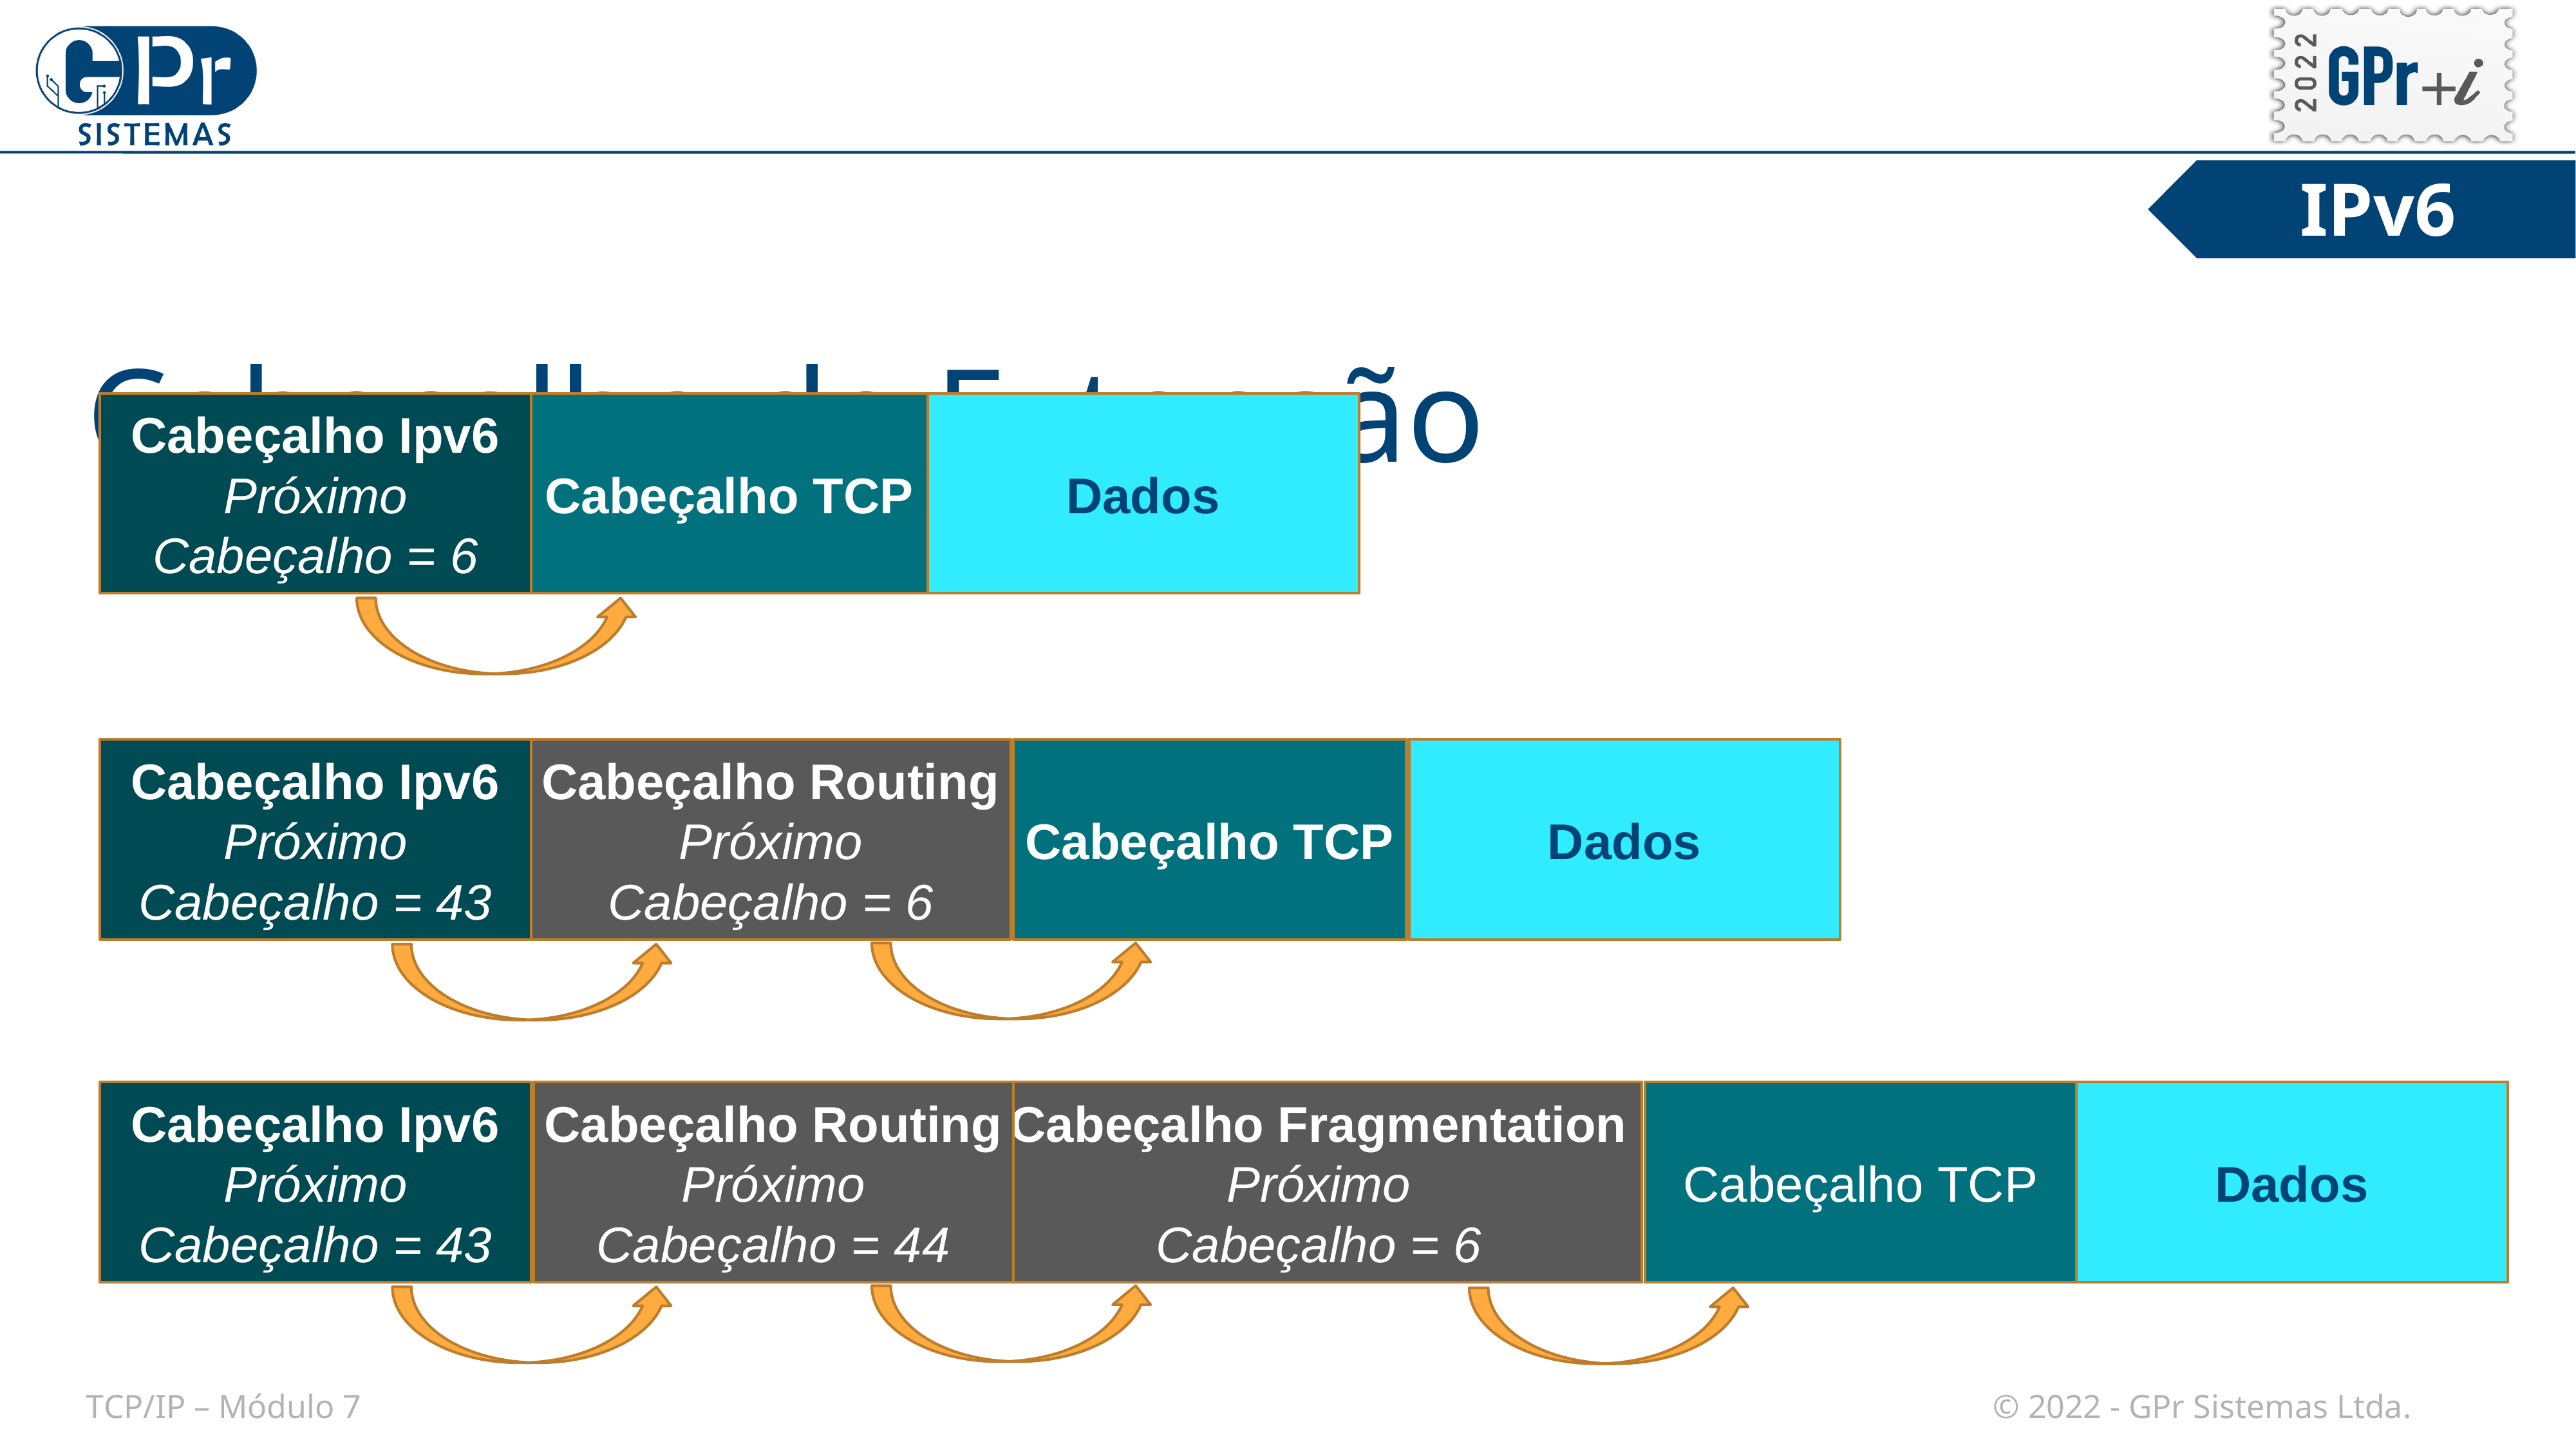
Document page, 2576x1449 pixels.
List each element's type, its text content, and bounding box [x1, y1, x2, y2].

text_box Cabeçalho TCP [531, 393, 928, 593]
text_box [392, 1287, 672, 1363]
text_box Dados [1409, 739, 1840, 940]
text_box [872, 943, 1151, 1019]
text_box Cabeçalho Ipv6 Próximo Cabeçalho = 6 [100, 393, 531, 593]
text_box Cabeçalho Routing Próximo Cabeçalho = 44 [534, 1082, 1013, 1282]
text_box Cabeçalho Ipv6 Próximo Cabeçalho = 43 [100, 739, 531, 940]
list Cabeçalho de Extensão [80, 319, 2496, 1382]
picture [2268, 4, 2519, 145]
text_box [872, 1285, 1151, 1362]
text_box Cabeçalho TCP [1645, 1082, 2076, 1282]
text_box Cabeçalho Ipv6 Próximo Cabeçalho = 43 [100, 1082, 531, 1282]
text_box IPv6 [2219, 157, 2537, 256]
text_box [357, 598, 636, 674]
text_box Cabeçalho Routing Próximo Cabeçalho = 6 [531, 739, 1011, 940]
text_box [1469, 1287, 1749, 1364]
text_box [2148, 160, 2576, 258]
text_box [392, 944, 672, 1020]
text_box Cabeçalho TCP [1013, 739, 1406, 940]
text_box Dados [2076, 1082, 2508, 1282]
text_box Dados [928, 393, 1359, 593]
text_box Cabeçalho Fragmentation Próximo Cabeçalho = 6 [1013, 1082, 1642, 1282]
picture [34, 26, 257, 147]
